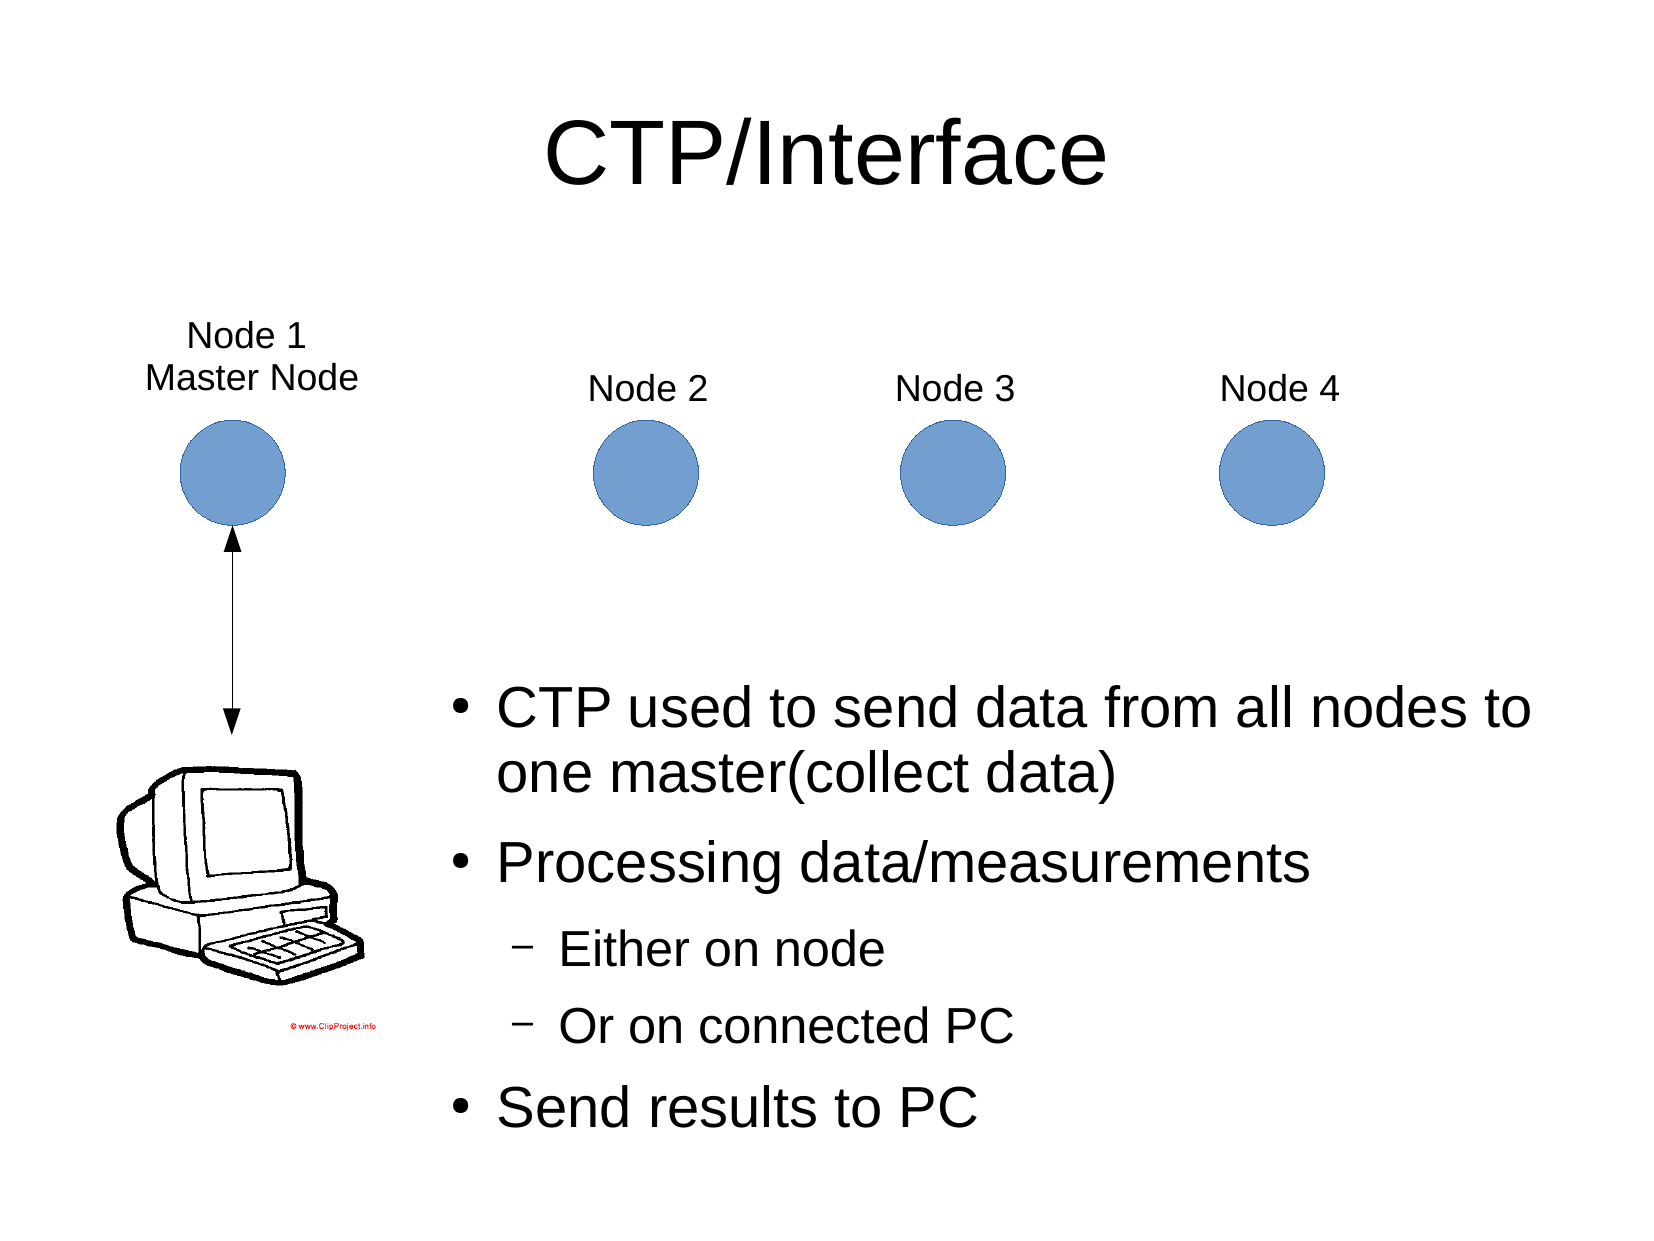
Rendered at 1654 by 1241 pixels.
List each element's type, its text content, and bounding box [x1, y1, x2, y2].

title CTP/Interface [82, 49, 1571, 257]
text_box Node 2 [572, 360, 724, 417]
text_box Node 4 [1204, 360, 1355, 417]
text_box Node 1 Master Node [130, 306, 374, 448]
text_box [180, 448, 286, 526]
text_box [593, 420, 699, 526]
text_box [1219, 420, 1325, 526]
picture [81, 734, 382, 1036]
text_box [900, 420, 1006, 526]
text_box Node 3 [880, 360, 1031, 417]
list CTP used to send data from all nodes to one master(collect data) Processing data/measurements Either on node Or on connected PC Send results to PC [435, 675, 1534, 1141]
